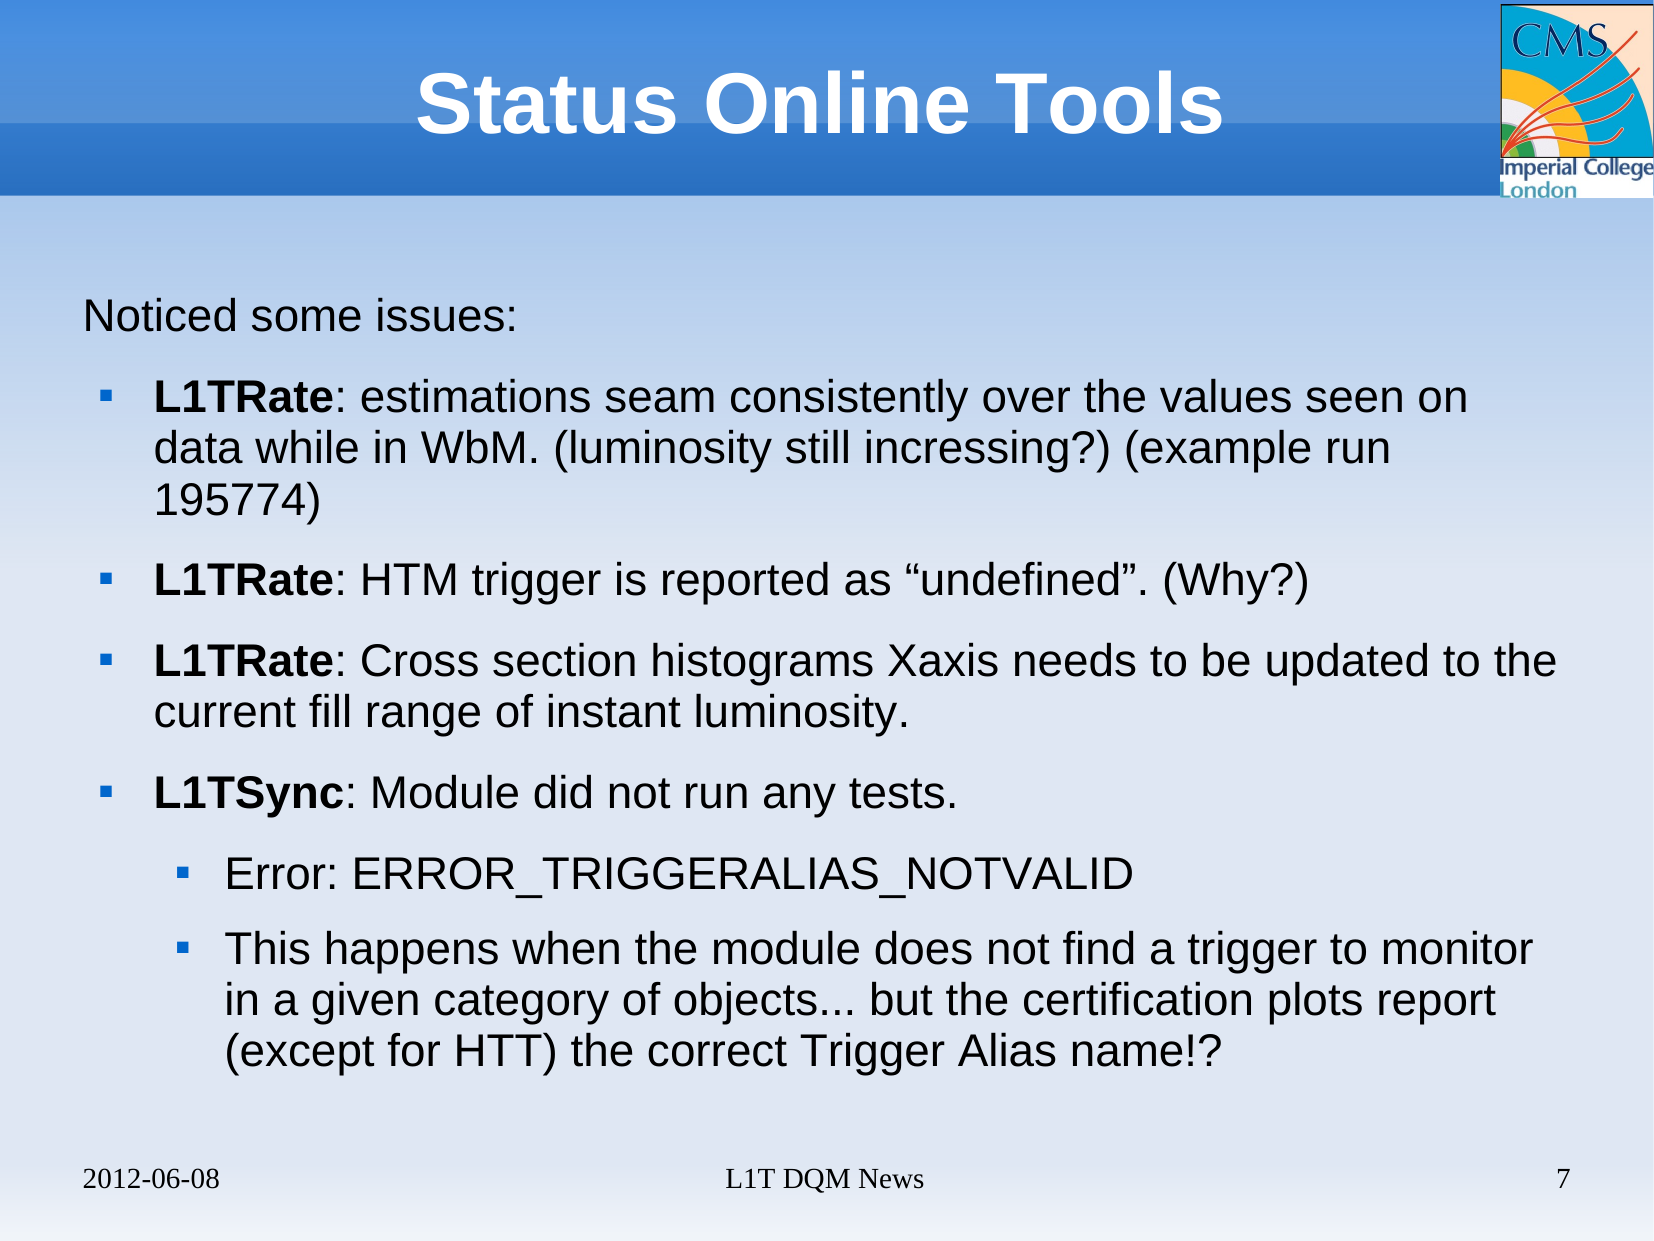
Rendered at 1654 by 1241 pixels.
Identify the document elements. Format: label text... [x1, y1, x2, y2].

picture [0, 0, 1654, 1241]
list Noticed some issues: L1TRate: estimations seam consistently over the values seen on data while in WbM. (luminosity still incressing?) (example run 195774) L1TRate: HTM trigger is reported as “undefined”. (Why?) L1TRate: Cross section histograms Xaxis needs to be updated to the current fill range of instant luminosity. L1TSync: Module did not run any tests. Error: ERROR_TRIGGERALIAS_NOTVALID This happens when the module does not find a trigger to monitor in a given category of objects... but the certification plots report (except for HTT) the correct Trigger Alias name!? [82, 290, 1571, 1109]
title Status Online Tools [76, 0, 1565, 208]
